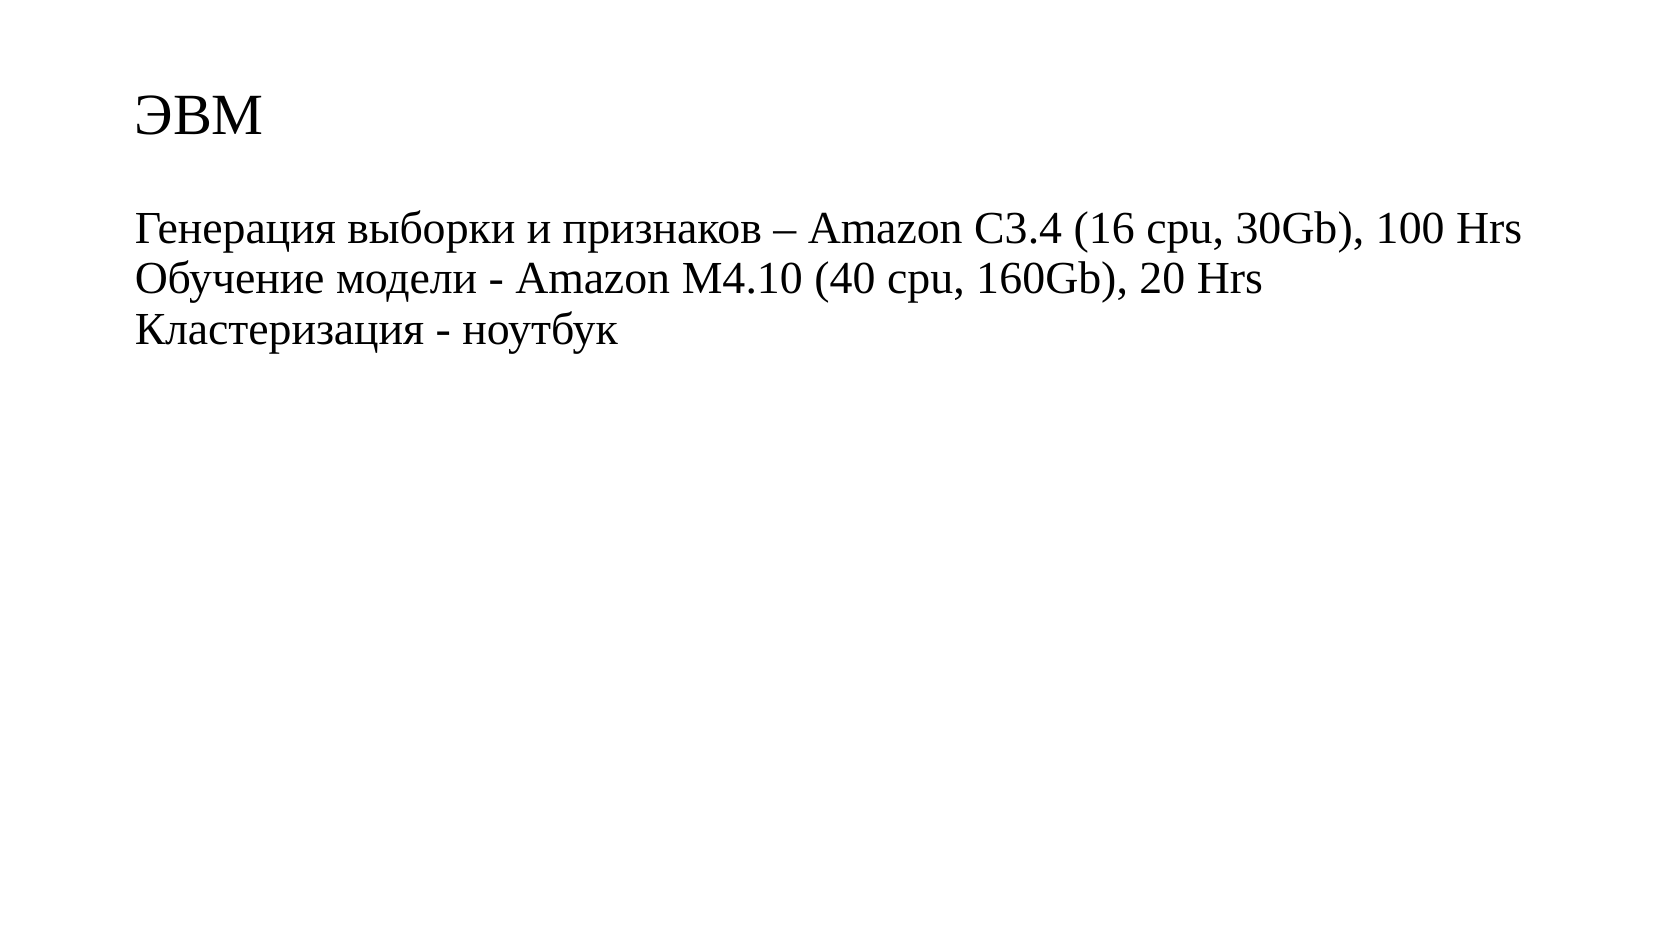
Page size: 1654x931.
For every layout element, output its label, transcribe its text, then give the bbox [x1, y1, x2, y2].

text_box ЭВМ [120, 75, 279, 155]
text_box Генерация выборки и признаков – Amazon C3.4 (16 cpu, 30Gb), 100 Hrs Обучение модели - Amazon M4.10 (40 cpu, 160Gb), 20 Hrs Кластеризация - ноутбук [120, 195, 1536, 363]
